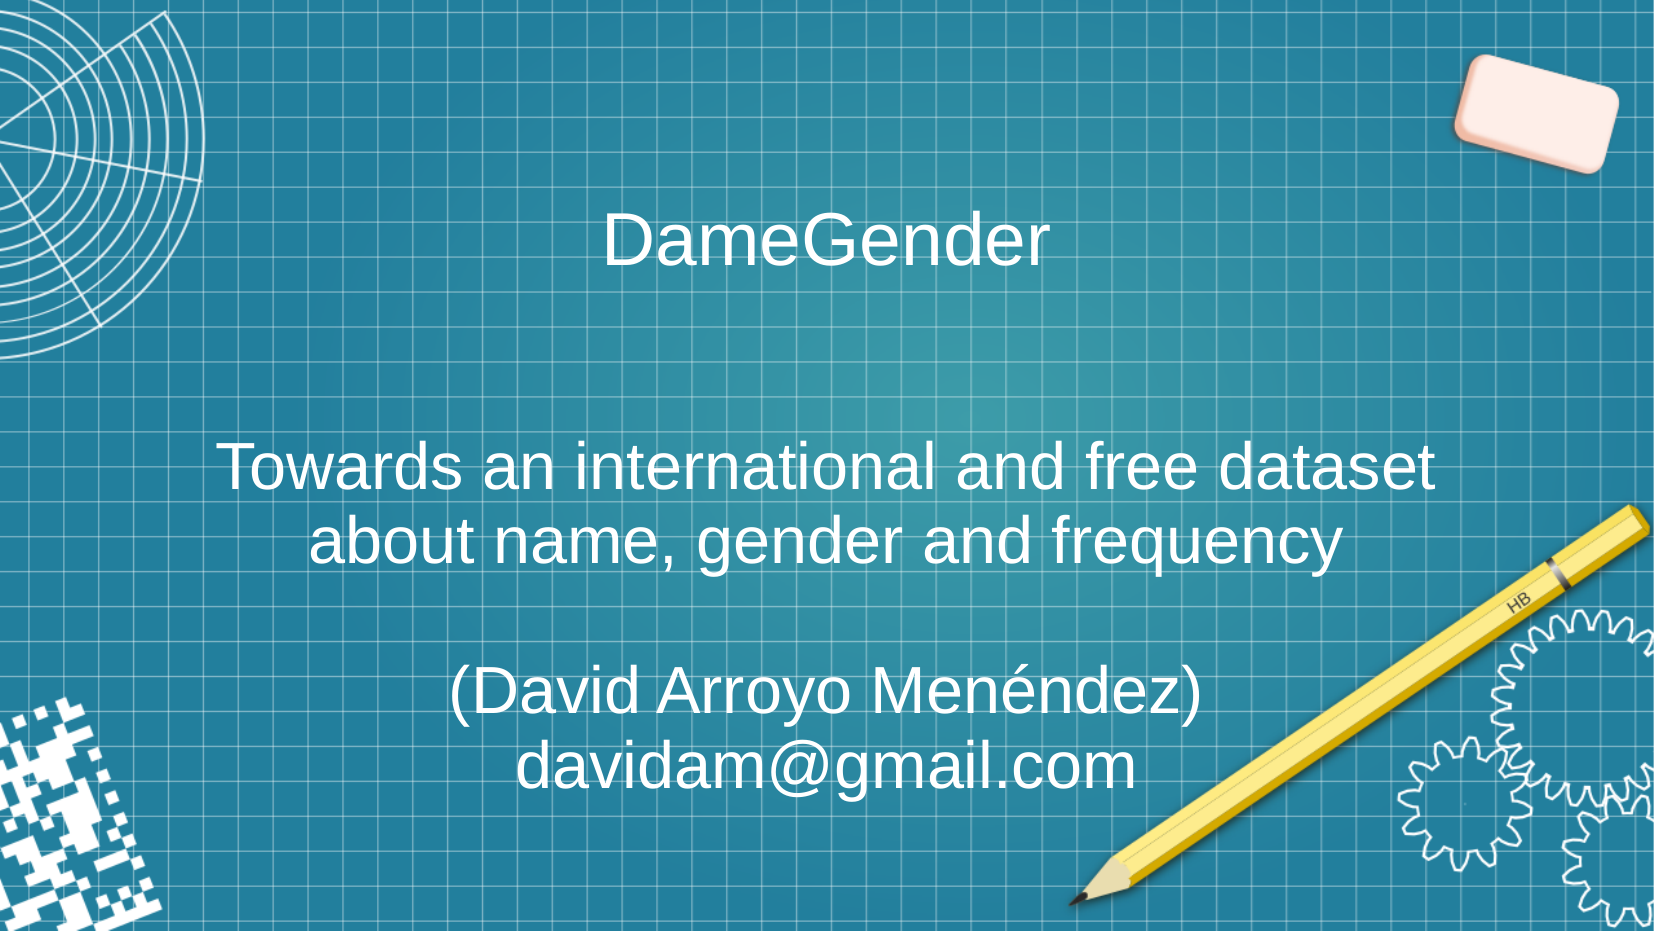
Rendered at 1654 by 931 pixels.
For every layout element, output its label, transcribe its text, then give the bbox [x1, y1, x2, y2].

title DameGender [82, 132, 1571, 346]
picture [0, 0, 1654, 931]
subtitle Towards an international and free dataset about name, gender and frequency (David Arroyo Menéndez) davidam@gmail.com [82, 389, 1571, 842]
